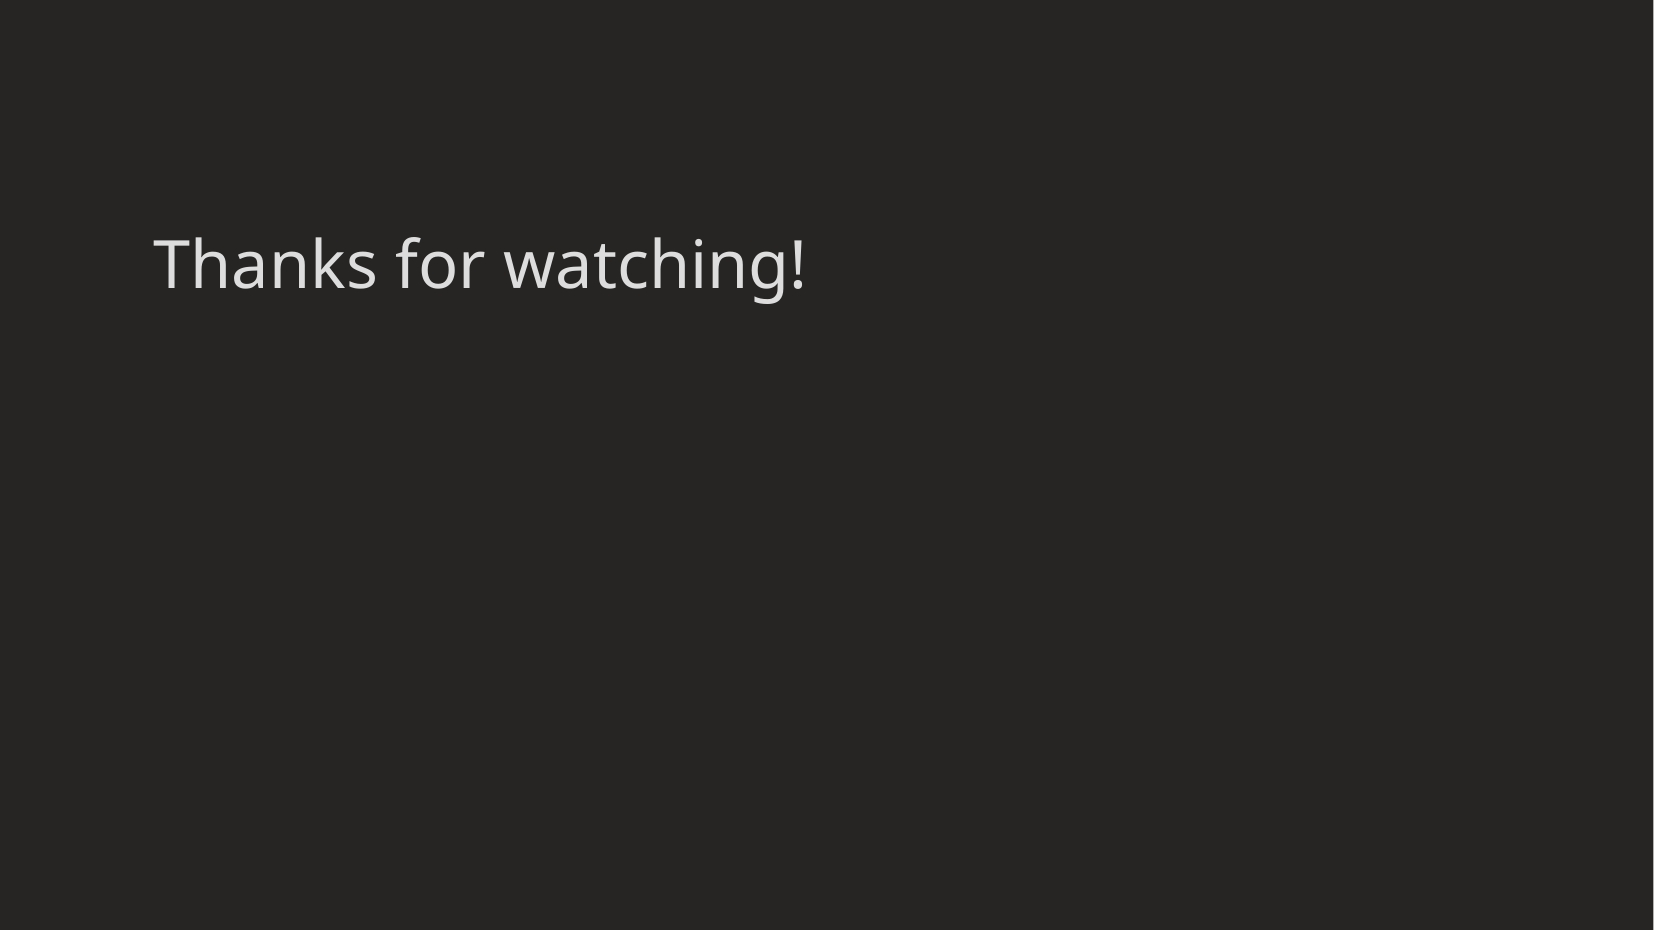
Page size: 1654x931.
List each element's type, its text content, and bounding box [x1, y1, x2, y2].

list Thanks for watching! [82, 217, 1571, 758]
